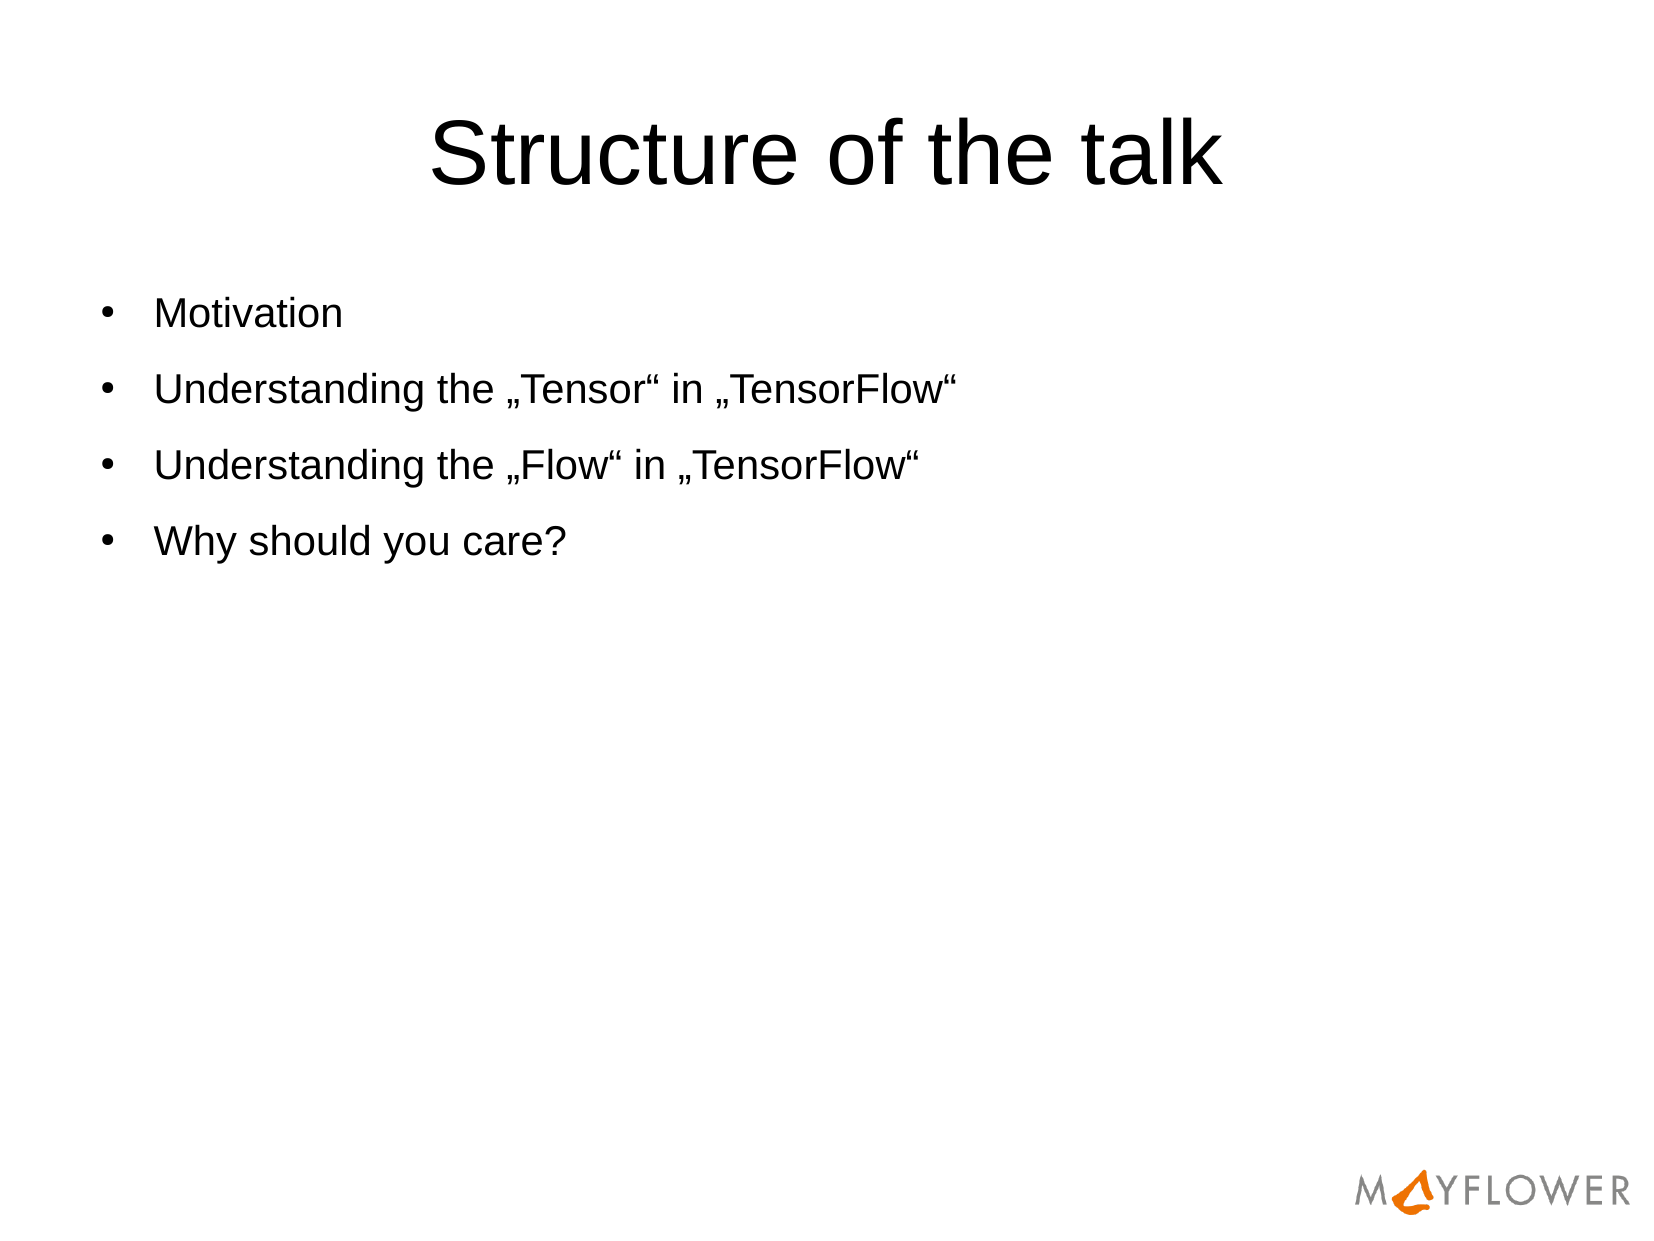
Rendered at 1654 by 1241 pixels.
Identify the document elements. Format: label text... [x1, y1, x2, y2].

list Motivation Understanding the „Tensor“ in „TensorFlow“ Understanding the „Flow“ in „TensorFlow“ Why should you care? [82, 290, 1571, 1010]
picture [1355, 1169, 1630, 1215]
title Structure of the talk [82, 49, 1571, 257]
